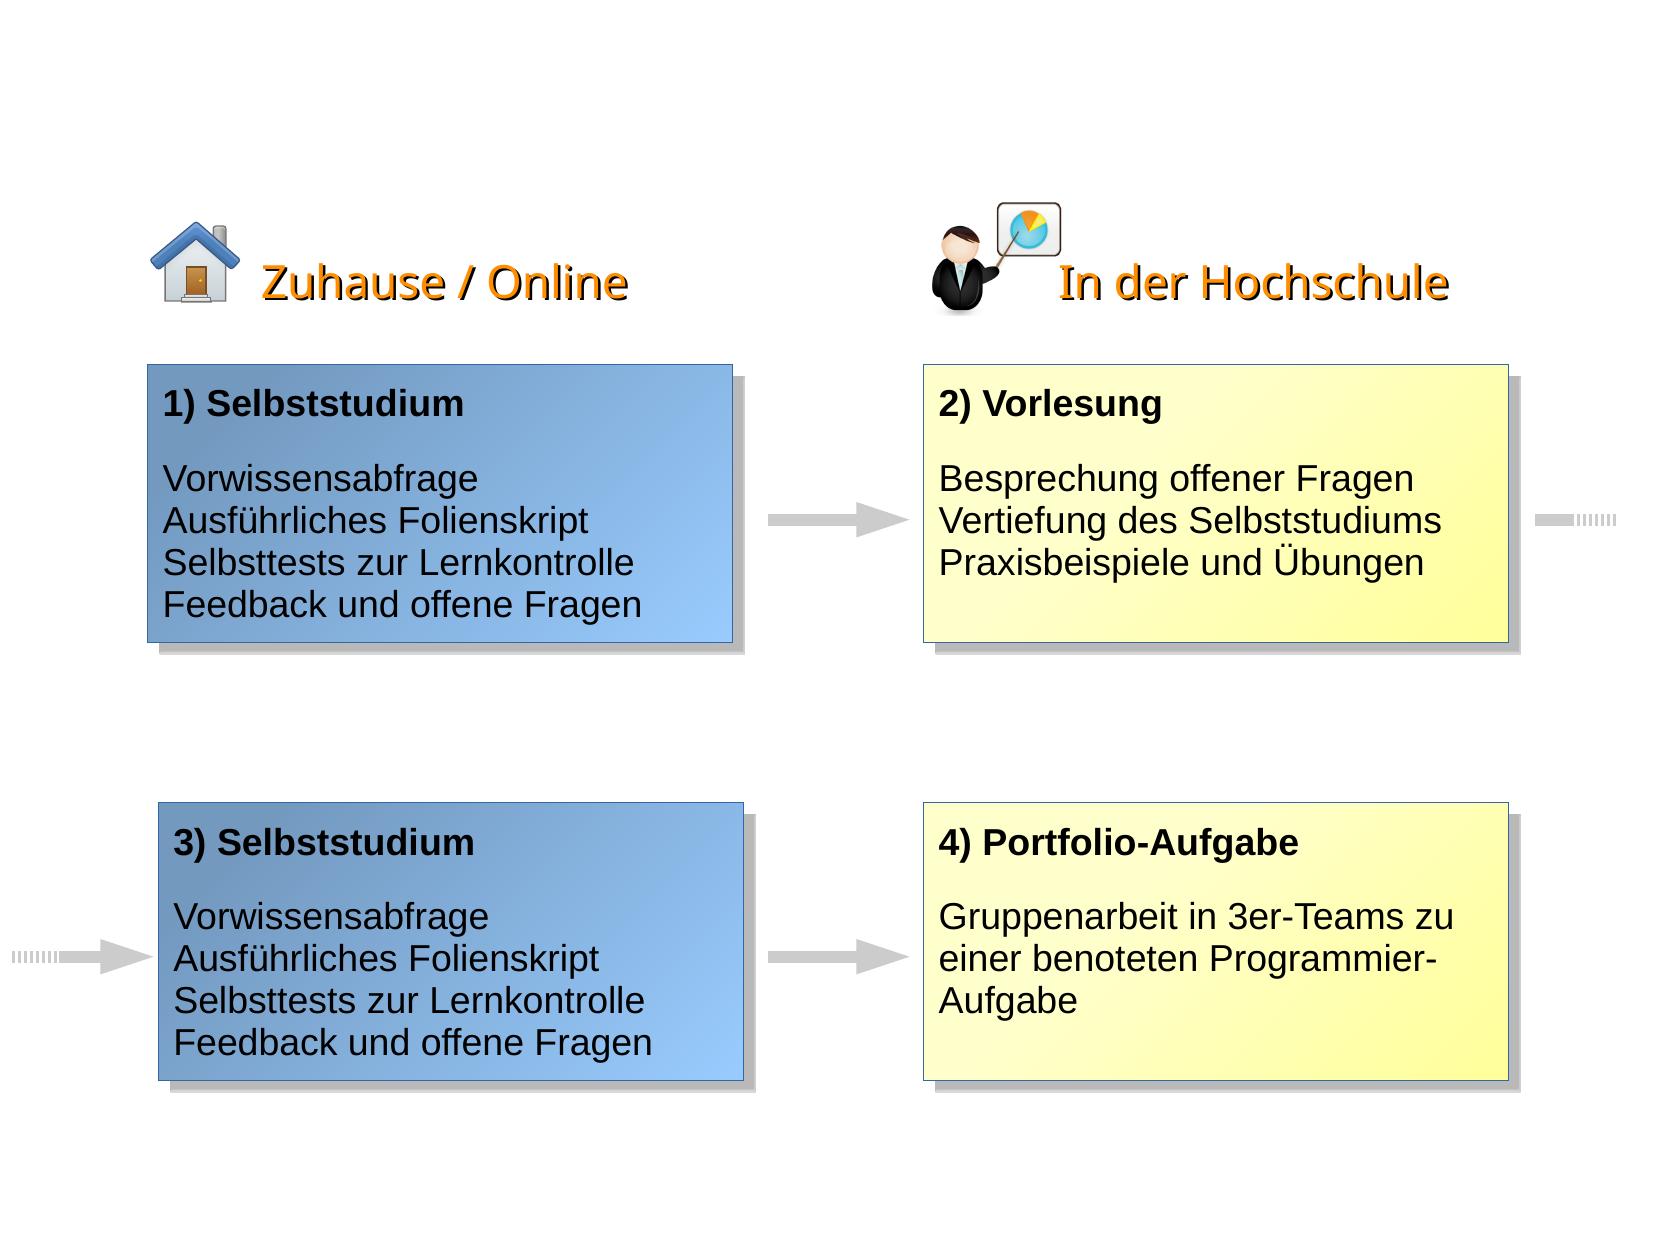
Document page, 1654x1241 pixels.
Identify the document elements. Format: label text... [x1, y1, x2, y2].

text_box [923, 364, 1509, 643]
text_box 4) Portfolio-Aufgabe [923, 813, 1315, 871]
text_box 3) Selbststudium [158, 813, 491, 871]
picture [127, 196, 262, 304]
text_box [158, 802, 744, 1081]
text_box Vorwissensabfrage Ausführliches Folienskript Selbsttests zur Lernkontrolle Feedback und offene Fragen [158, 888, 719, 1069]
text_box Besprechung offener Fragen Vertiefung des Selbststudiums Praxisbeispiele und Übungen [923, 449, 1460, 590]
text_box 2) Vorlesung [923, 375, 1179, 433]
text_box 1) Selbststudium [147, 375, 480, 433]
text_box [923, 802, 1509, 1081]
text_box Zuhause / Online [246, 241, 693, 322]
text_box Gruppenarbeit in 3er-Teams zu einer benoteten Programmier- Aufgabe [923, 888, 1470, 1028]
text_box Vorwissensabfrage Ausführliches Folienskript Selbsttests zur Lernkontrolle Feedback und offene Fragen [147, 449, 692, 631]
picture [923, 192, 1066, 316]
text_box In der Hochschule [1043, 241, 1528, 322]
text_box [147, 364, 733, 643]
